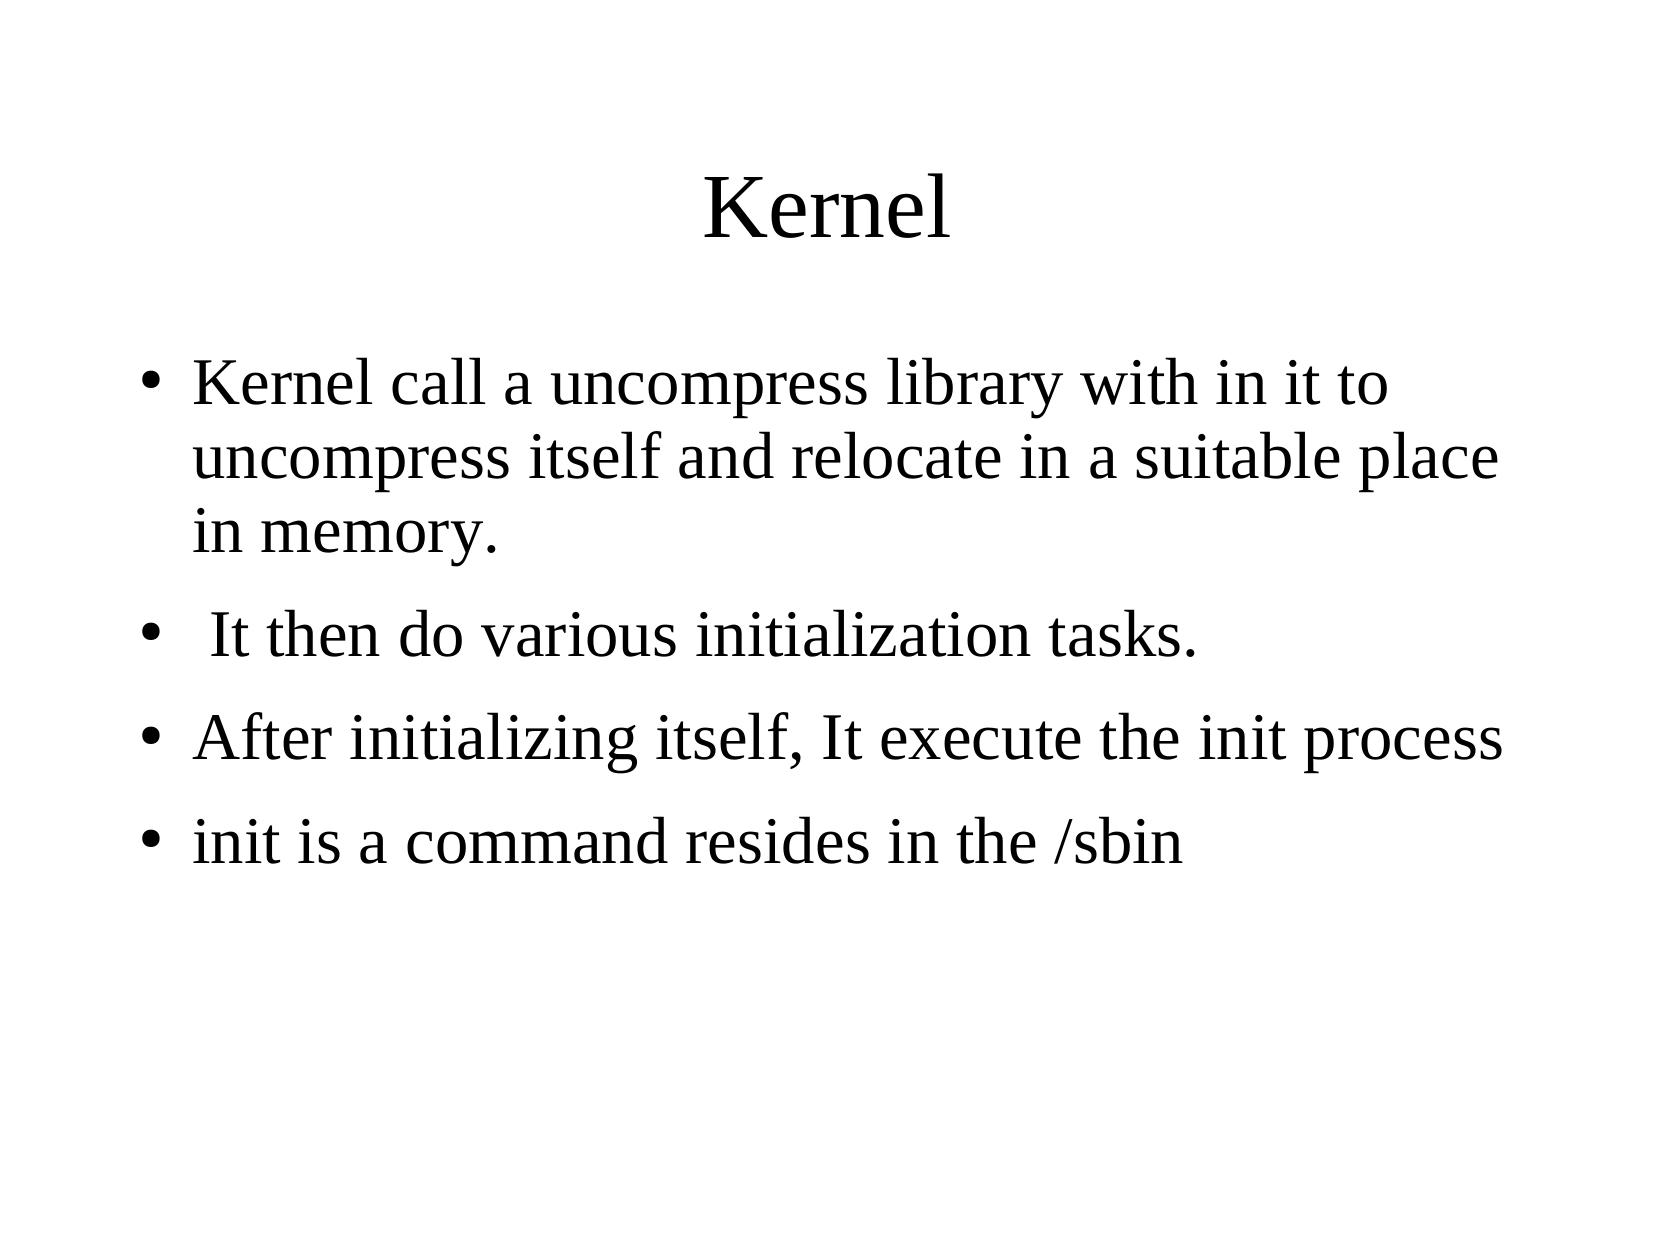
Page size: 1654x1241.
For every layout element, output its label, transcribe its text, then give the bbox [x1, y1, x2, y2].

title Kernel [121, 102, 1534, 311]
list Kernel call a uncompress library with in it to uncompress itself and relocate in a suitable place in memory. It then do various initialization tasks. After initializing itself, It execute the init process init is a command resides in the /sbin [121, 344, 1534, 1127]
